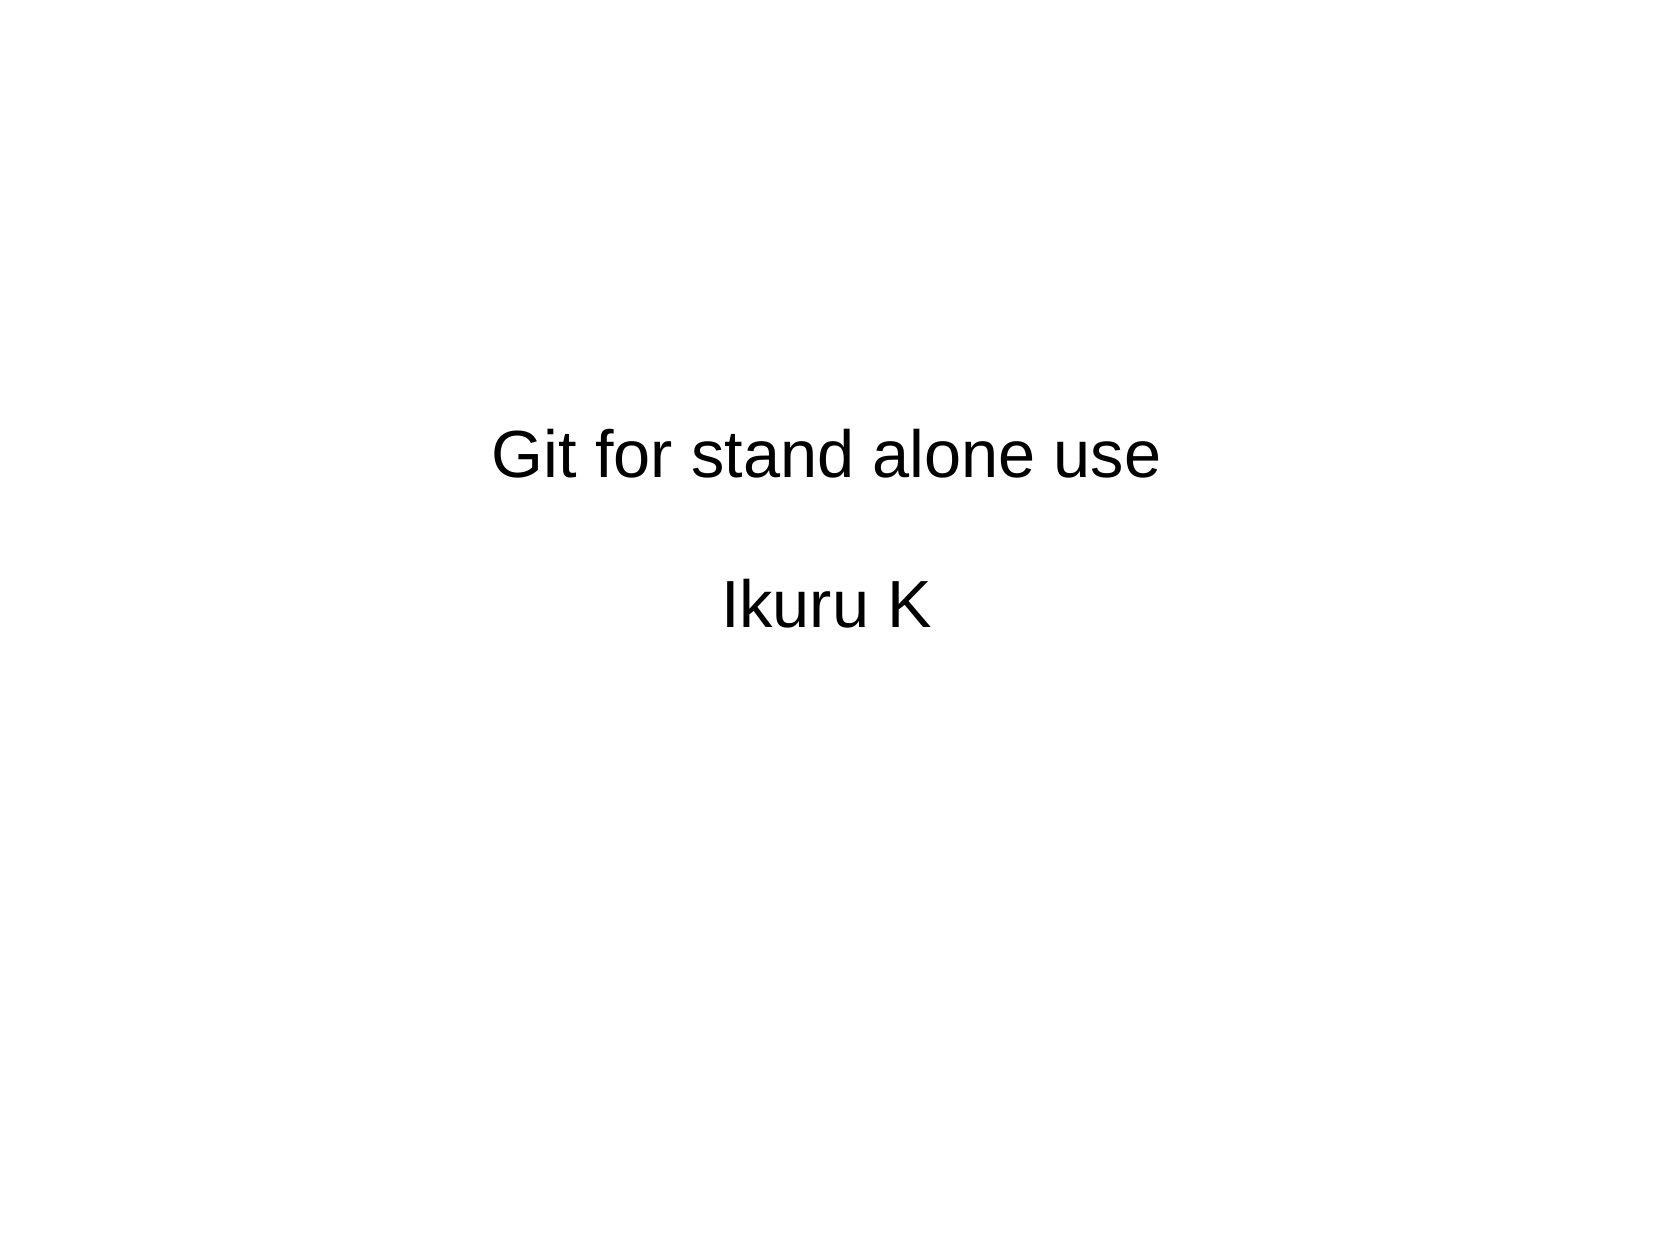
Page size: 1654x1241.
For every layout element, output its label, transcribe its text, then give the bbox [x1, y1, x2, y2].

subtitle Git for stand alone use Ikuru K [82, 49, 1571, 1010]
